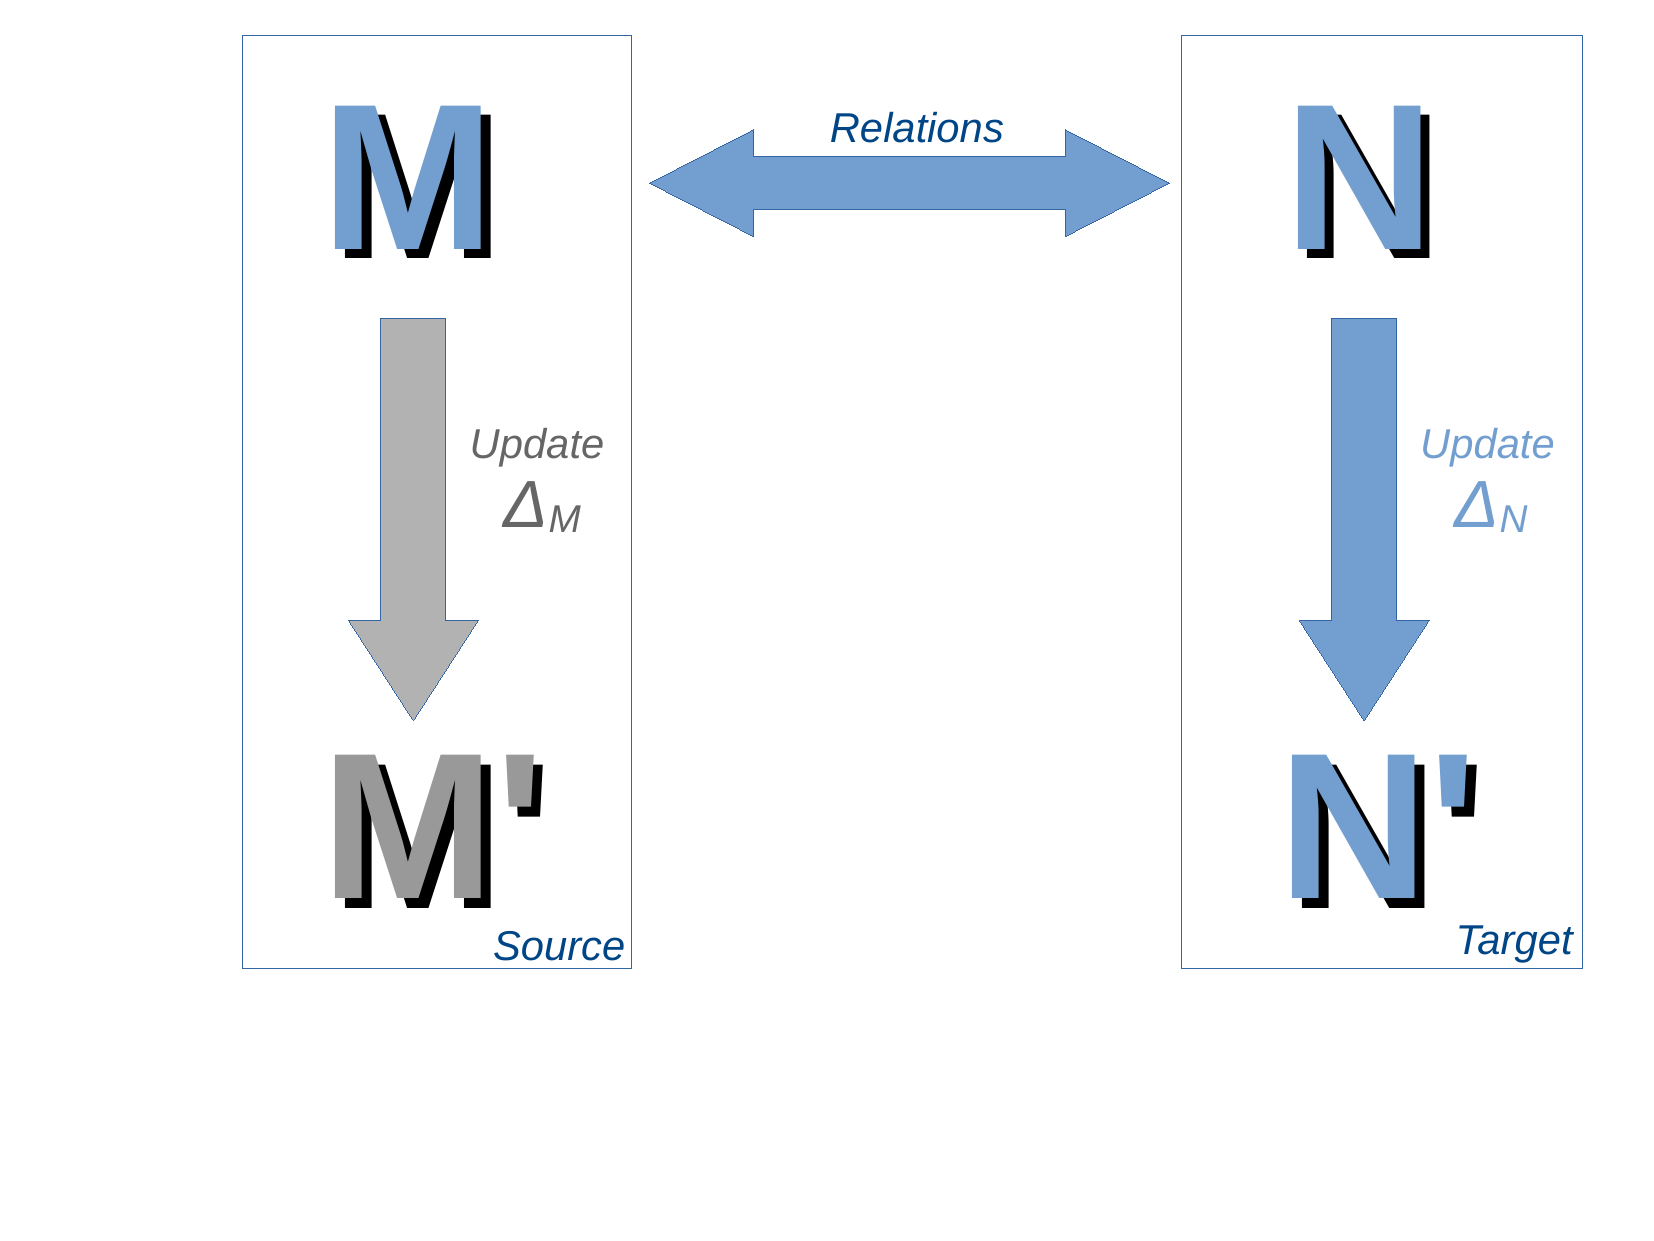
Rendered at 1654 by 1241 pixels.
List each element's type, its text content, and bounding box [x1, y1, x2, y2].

text_box [1299, 318, 1430, 721]
text_box Update ΔM [454, 413, 631, 572]
text_box Update ΔM [632, 413, 644, 572]
text_box Update ΔN [1405, 413, 1583, 572]
text_box Source [478, 915, 643, 978]
text_box [649, 129, 1170, 237]
text_box Target [1440, 909, 1606, 972]
text_box N' [1263, 702, 1512, 951]
text_box M' [307, 702, 562, 951]
text_box [348, 318, 479, 702]
text_box M [307, 53, 508, 302]
text_box Relations [814, 97, 1028, 160]
text_box N [1269, 53, 1459, 302]
